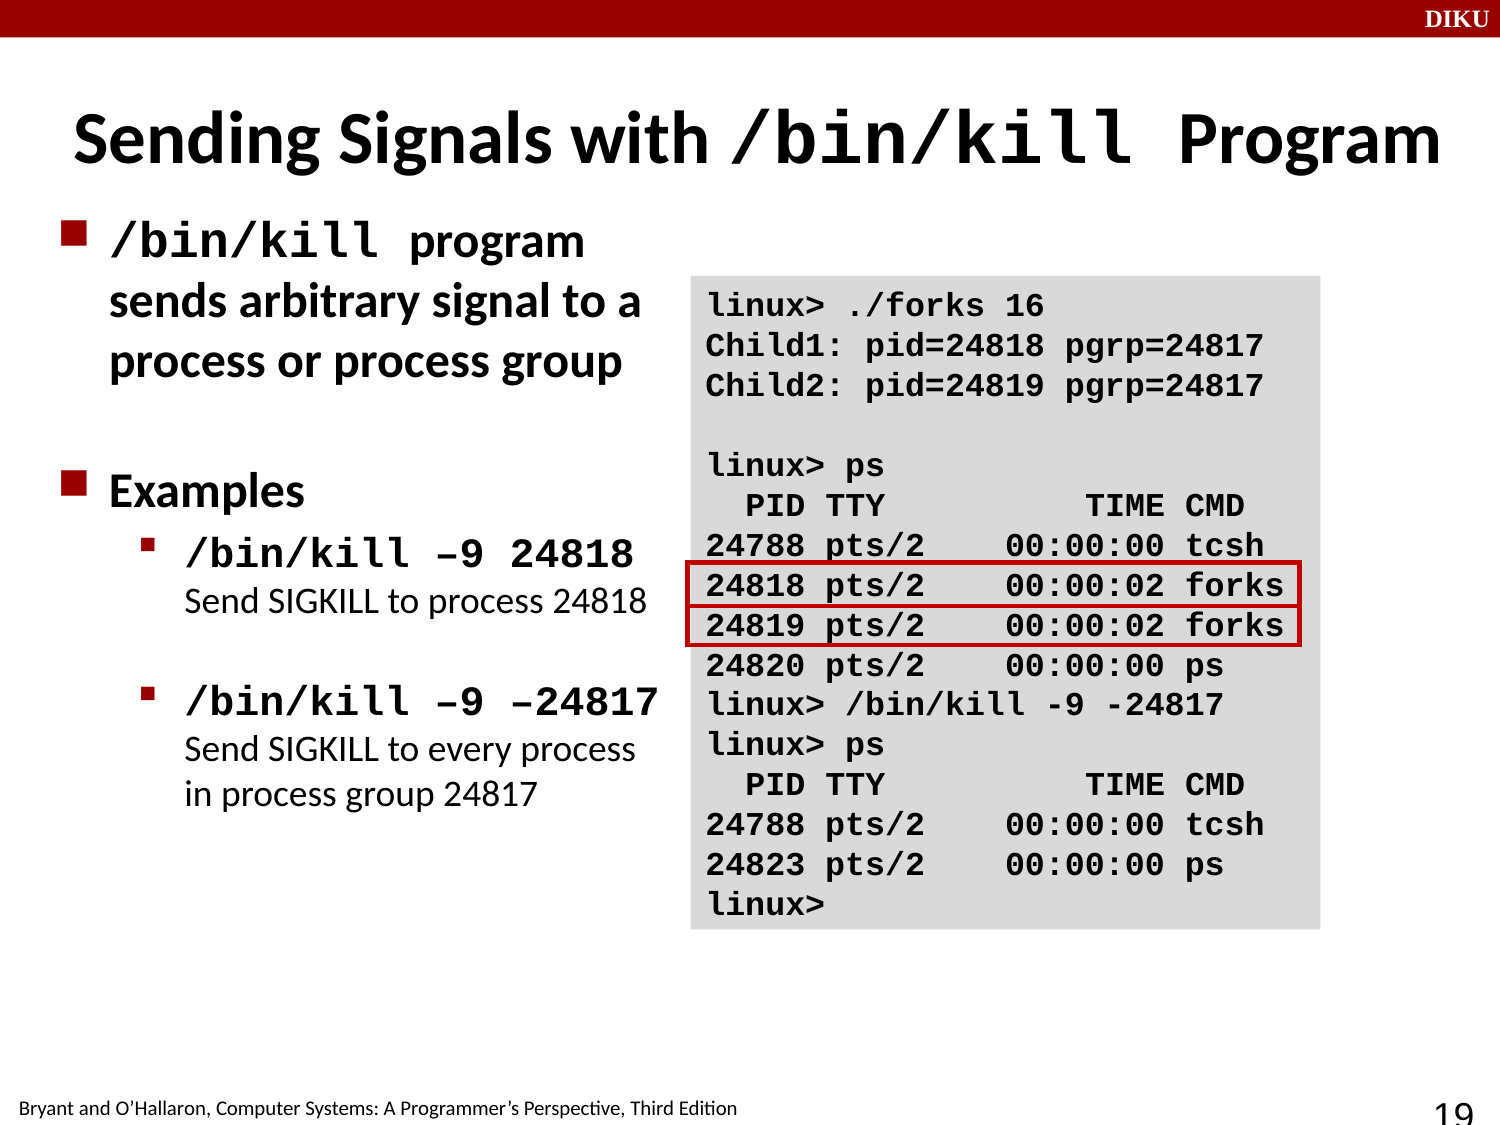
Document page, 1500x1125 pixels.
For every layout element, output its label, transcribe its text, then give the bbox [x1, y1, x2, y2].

text_box linux> ./forks 16 Child1: pid=24818 pgrp=24817 Child2: pid=24819 pgrp=24817 linux> ps PID TTY TIME CMD 24788 pts/2 00:00:00 tcsh 24818 pts/2 00:00:02 forks 24819 pts/2 00:00:02 forks 24820 pts/2 00:00:00 ps linux> /bin/kill -9 -24817 linux> ps PID TTY TIME CMD 24788 pts/2 00:00:00 tcsh 24823 pts/2 00:00:00 ps linux> [690, 275, 1321, 930]
text_box Sending Signals with /bin/kill Program [58, 71, 1500, 197]
text_box /bin/kill program sends arbitrary signal to a process or process group Examples /bin/kill –9 24818 Send SIGKILL to process 24818 /bin/kill –9 –24817 Send SIGKILL to every process in process group 24817 [47, 200, 688, 1058]
text_box linux> ./forks 16 Child1: pid=24818 pgrp=24817 Child2: pid=24819 pgrp=24817 linux> ps PID TTY TIME CMD 24788 pts/2 00:00:00 tcsh 24818 pts/2 00:00:02 forks 24819 pts/2 00:00:02 forks 24820 pts/2 00:00:00 ps linux> /bin/kill -9 -24817 linux> ps PID TTY TIME CMD 24788 pts/2 00:00:00 tcsh 24823 pts/2 00:00:00 ps linux> [690, 608, 1297, 643]
text_box linux> ./forks 16 Child1: pid=24818 pgrp=24817 Child2: pid=24819 pgrp=24817 linux> ps PID TTY TIME CMD 24788 pts/2 00:00:00 tcsh 24818 pts/2 00:00:02 forks 24819 pts/2 00:00:02 forks 24820 pts/2 00:00:00 ps linux> /bin/kill -9 -24817 linux> ps PID TTY TIME CMD 24788 pts/2 00:00:00 tcsh 24823 pts/2 00:00:00 ps linux> [690, 565, 1297, 604]
